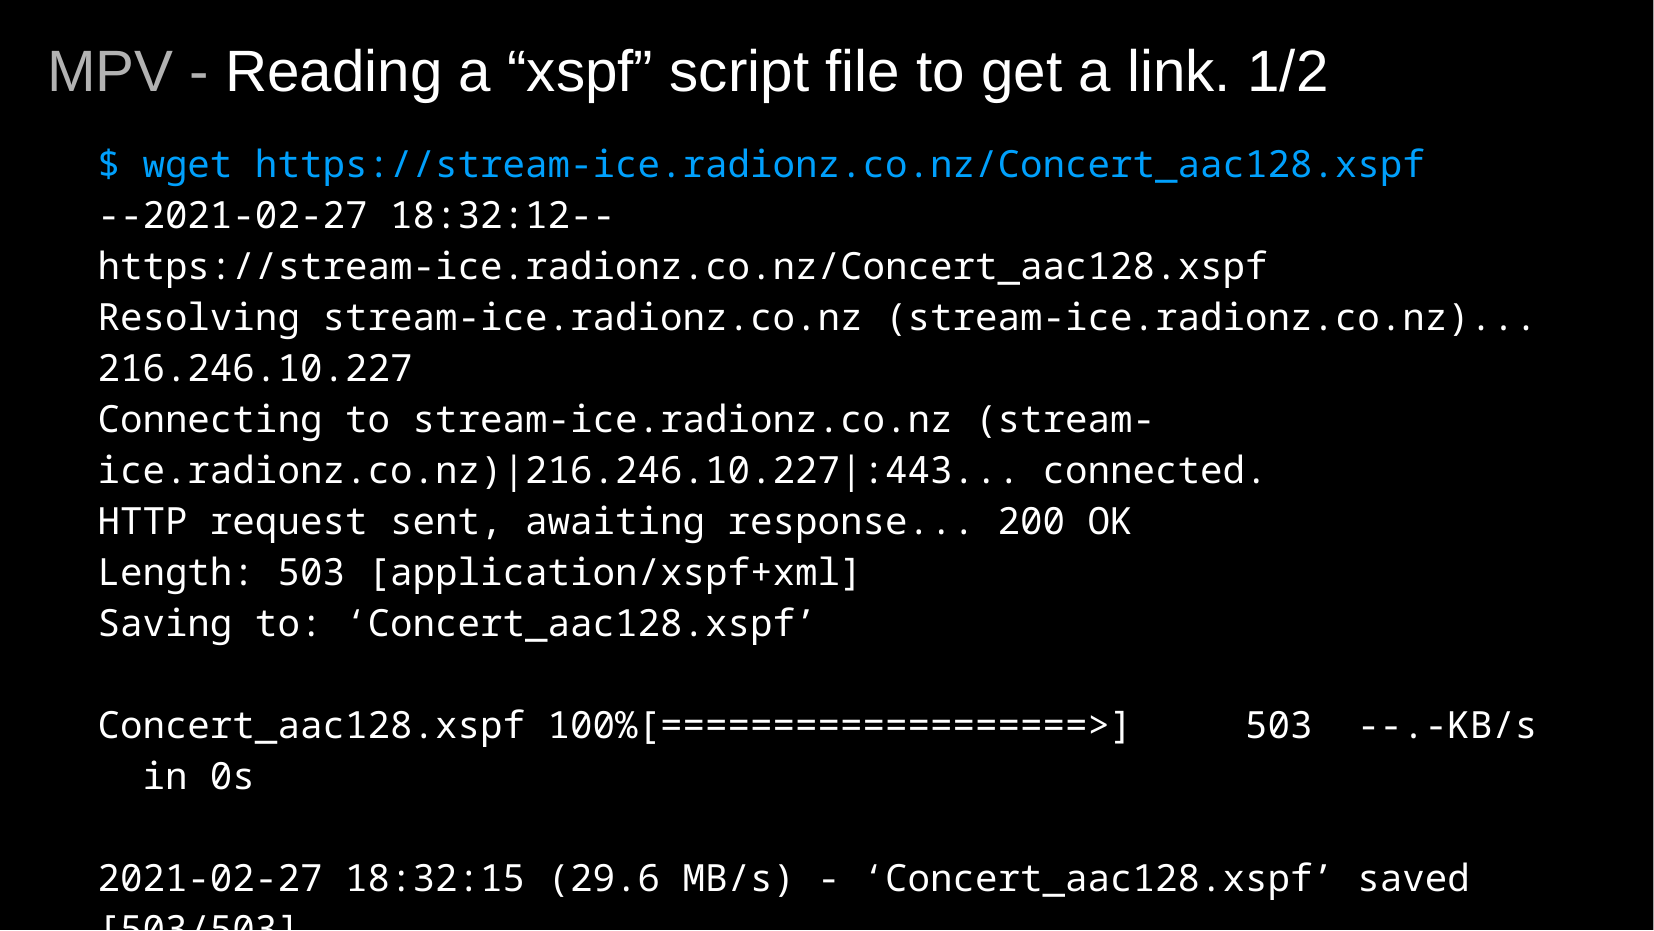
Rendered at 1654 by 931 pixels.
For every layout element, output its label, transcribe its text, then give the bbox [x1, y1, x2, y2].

text_box $ wget https://stream-ice.radionz.co.nz/Concert_aac128.xspf --2021-02-27 18:32:12-- https://stream-ice.radionz.co.nz/Concert_aac128.xspf Resolving stream-ice.radionz.co.nz (stream-ice.radionz.co.nz)... 216.246.10.227 Connecting to stream-ice.radionz.co.nz (stream-ice.radionz.co.nz)|216.246.10.227|:443... connected. HTTP request sent, awaiting response... 200 OK Length: 503 [application/xspf+xml] Saving to: ‘Concert_aac128.xspf’ Concert_aac128.xspf 100%[===================>] 503 --.-KB/s in 0s 2021-02-27 18:32:15 (29.6 MB/s) - ‘Concert_aac128.xspf’ saved [503/503] [82, 129, 1589, 809]
title MPV - Reading a “xspf” script file to get a link. 1/2 [47, 29, 1630, 114]
